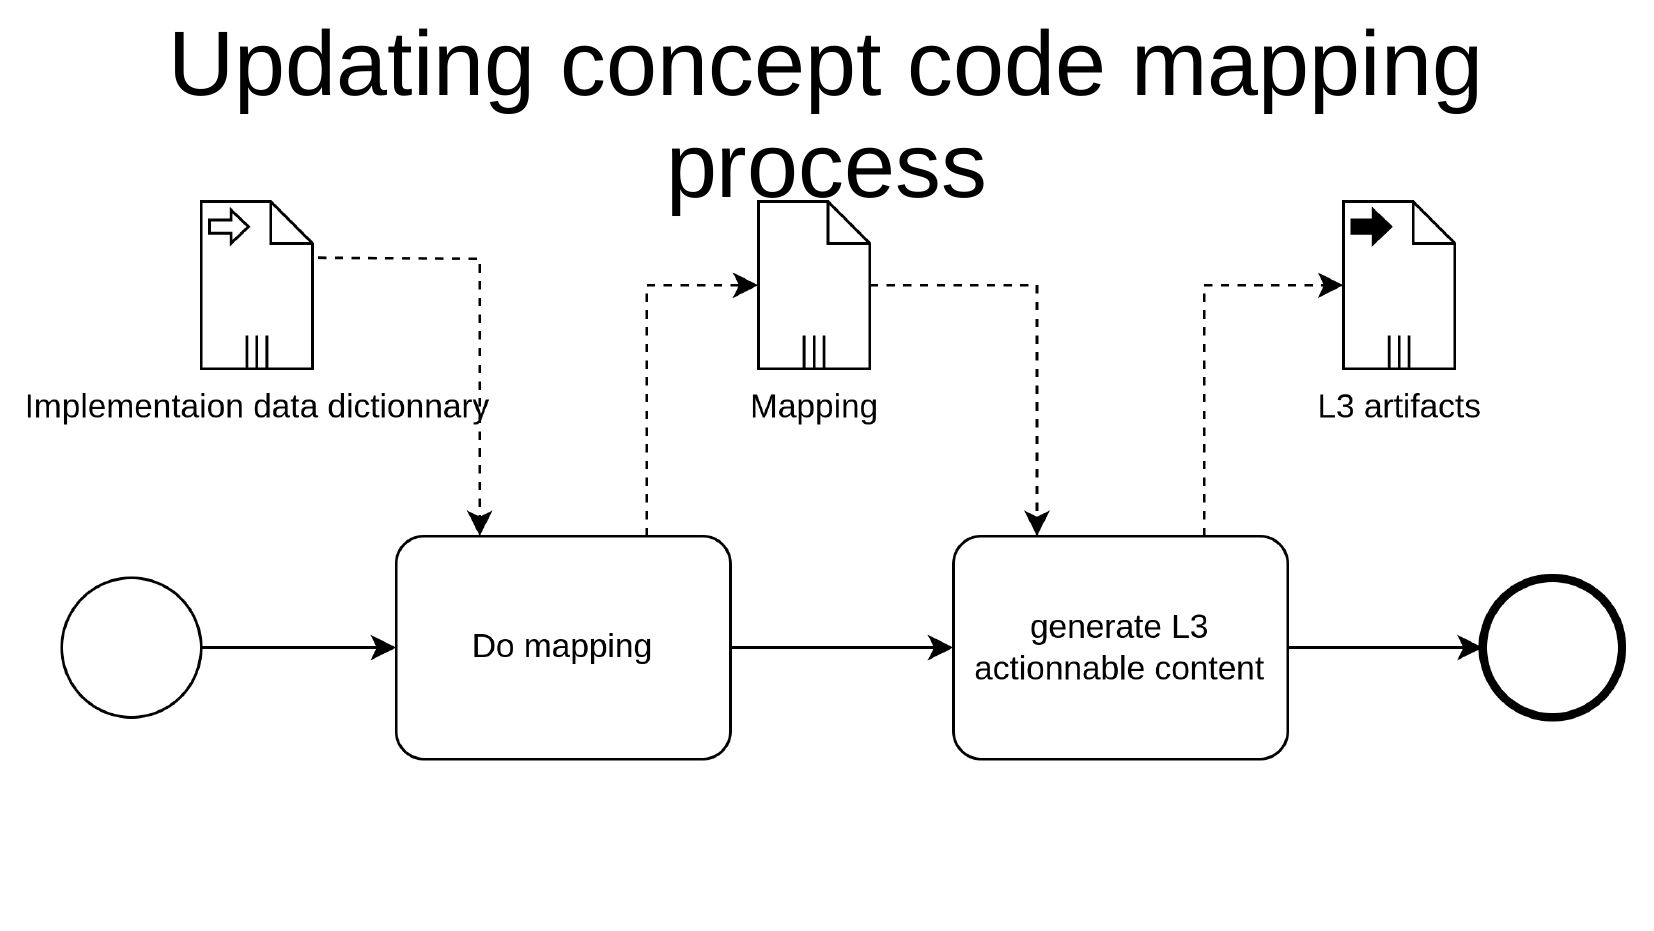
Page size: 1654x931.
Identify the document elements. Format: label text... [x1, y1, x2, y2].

picture [0, 172, 1651, 788]
title Updating concept code mapping process [82, 12, 1571, 172]
